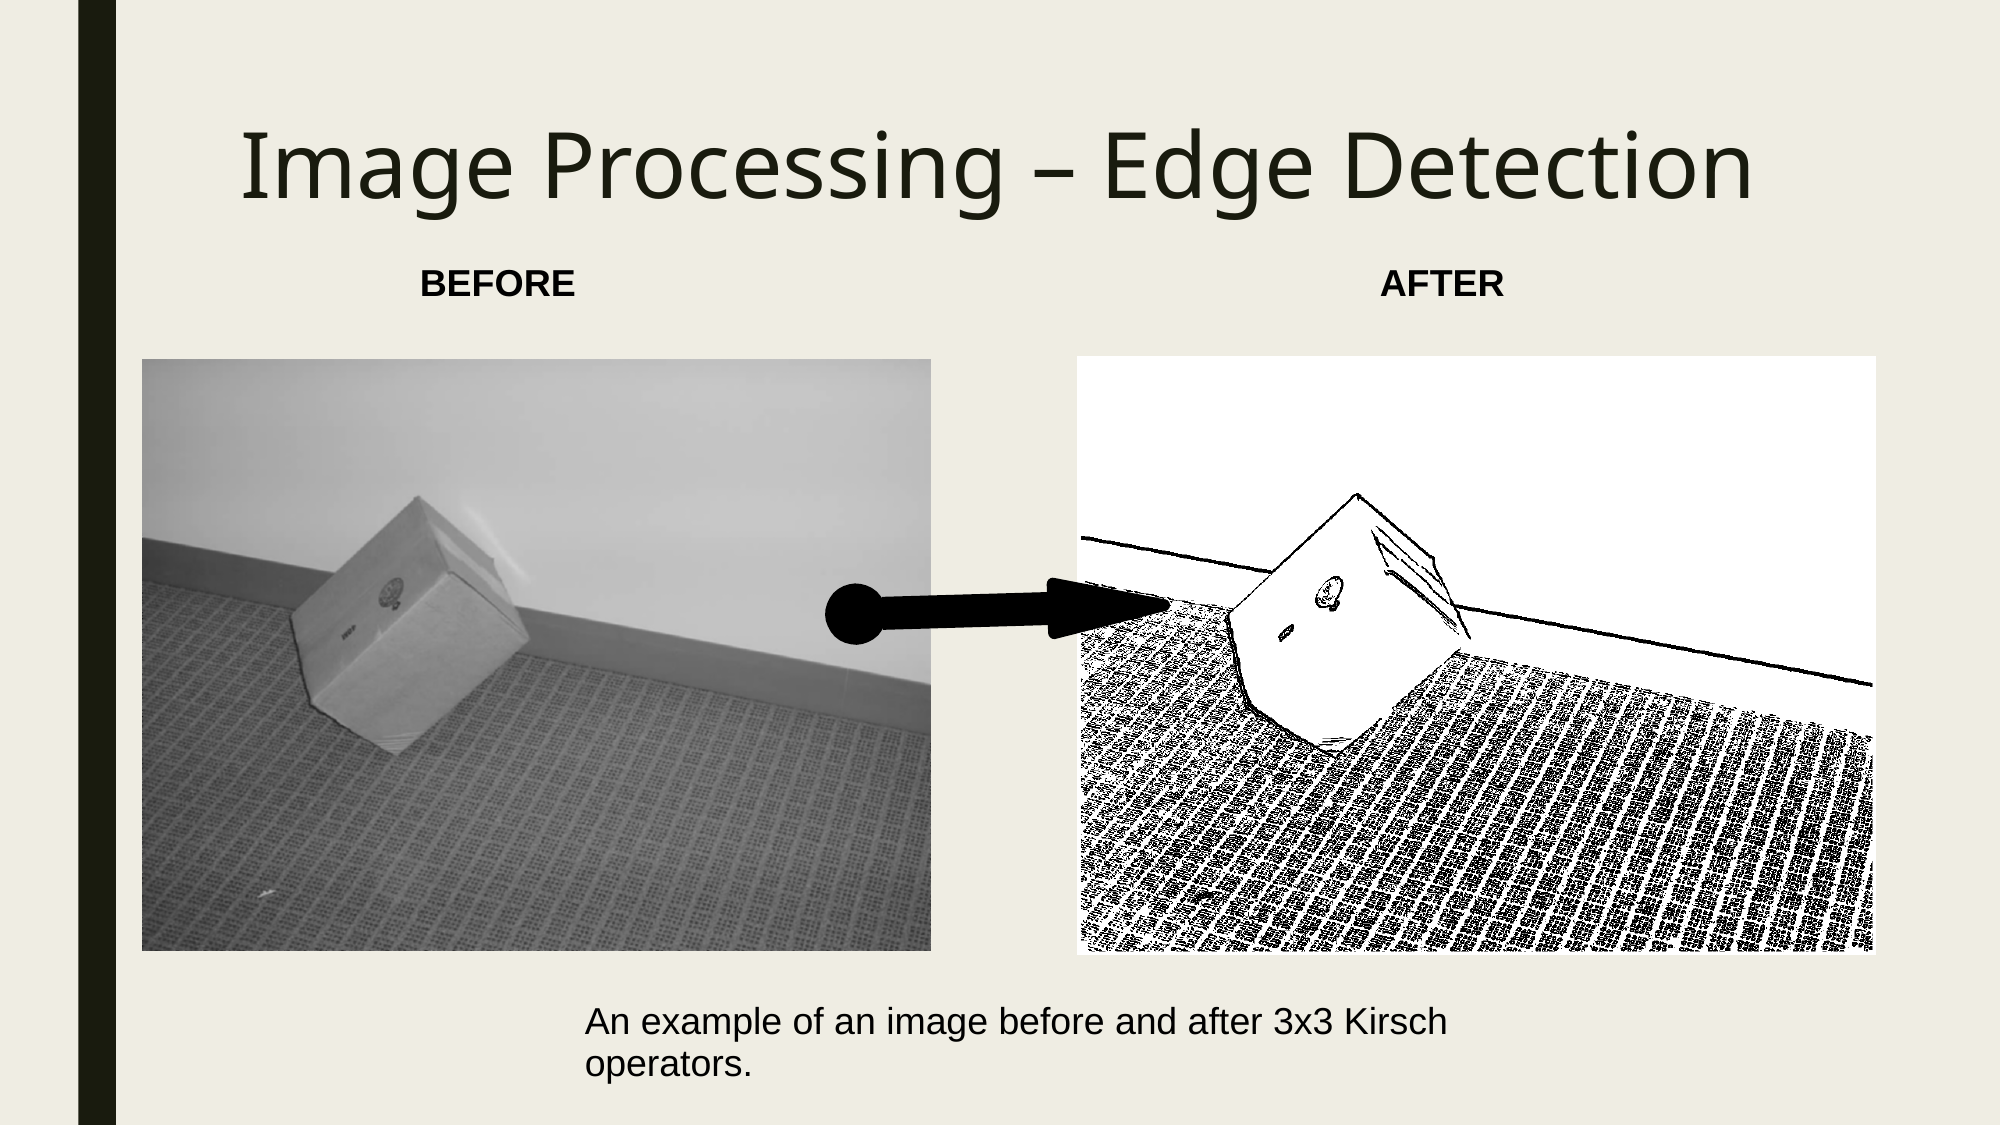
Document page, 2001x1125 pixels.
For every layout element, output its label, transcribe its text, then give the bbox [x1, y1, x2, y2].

text_box BEFORE [405, 254, 601, 312]
picture [142, 359, 931, 951]
picture [1077, 356, 1876, 955]
title Image Processing – Edge Detection [225, 112, 1906, 357]
text_box AFTER [1365, 254, 1576, 312]
text_box An example of an image before and after 3x3 Kirsch operators. [570, 993, 1501, 1092]
